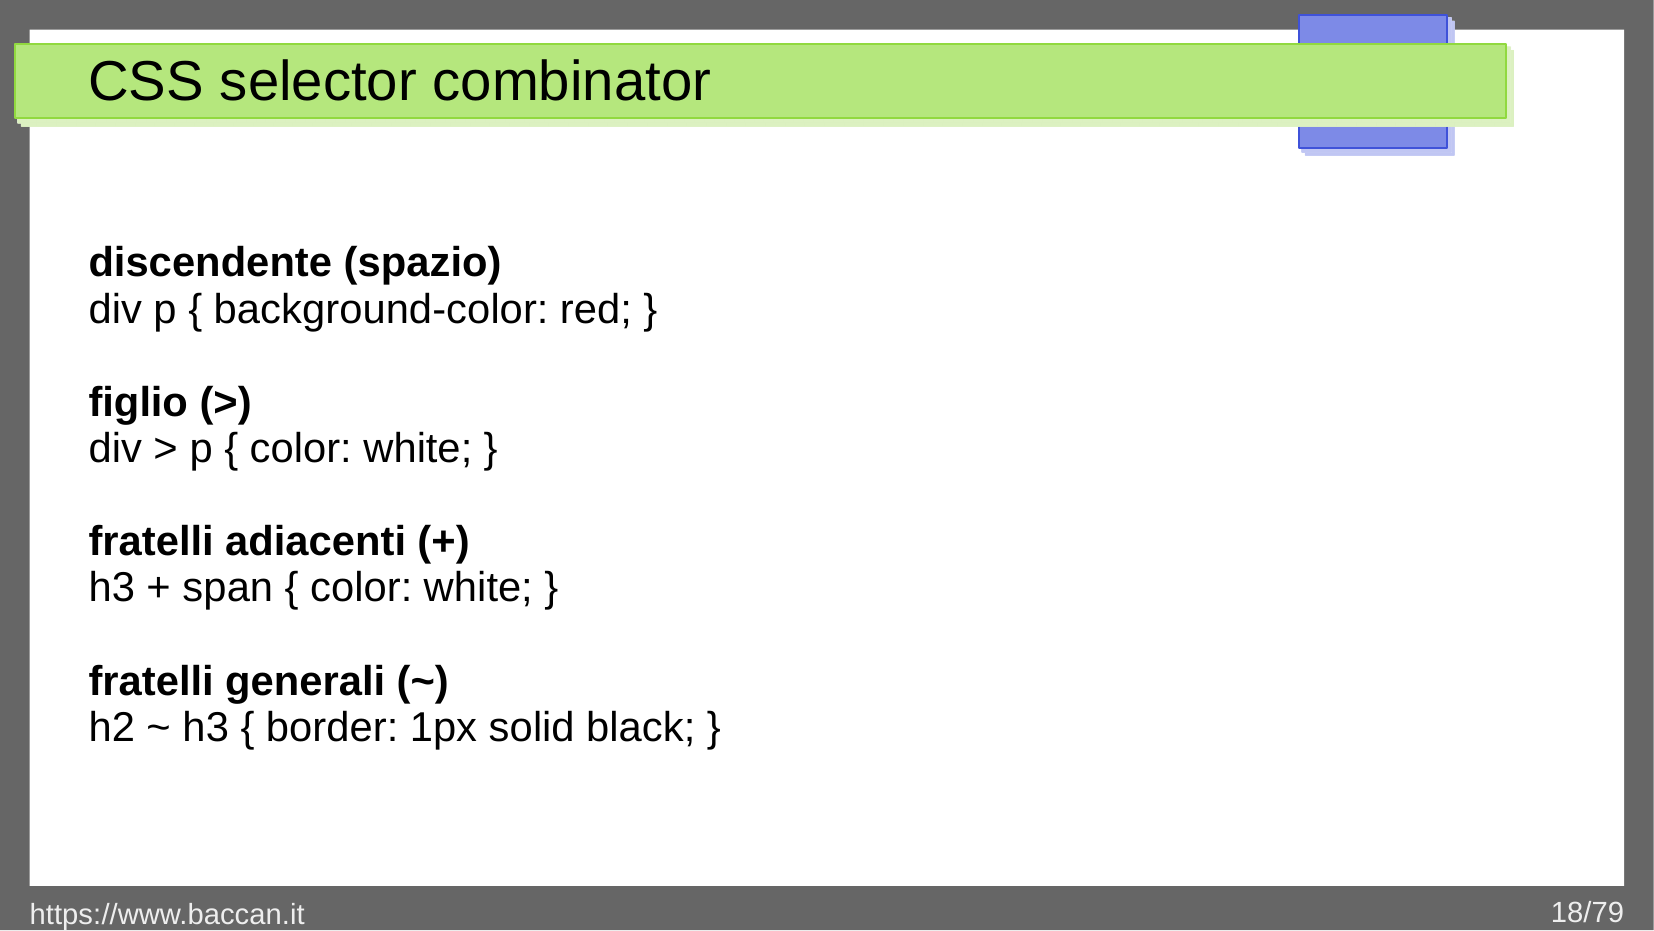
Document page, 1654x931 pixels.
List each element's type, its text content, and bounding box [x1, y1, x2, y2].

title CSS selector combinator [88, 44, 1506, 119]
text_box discendente (spazio) div p { background-color: red; } figlio (>) div > p { color: white; } fratelli adiacenti (+) h3 + span { color: white; } fratelli generali (~) h2 ~ h3 { border: 1px solid black; } [88, 169, 1565, 820]
